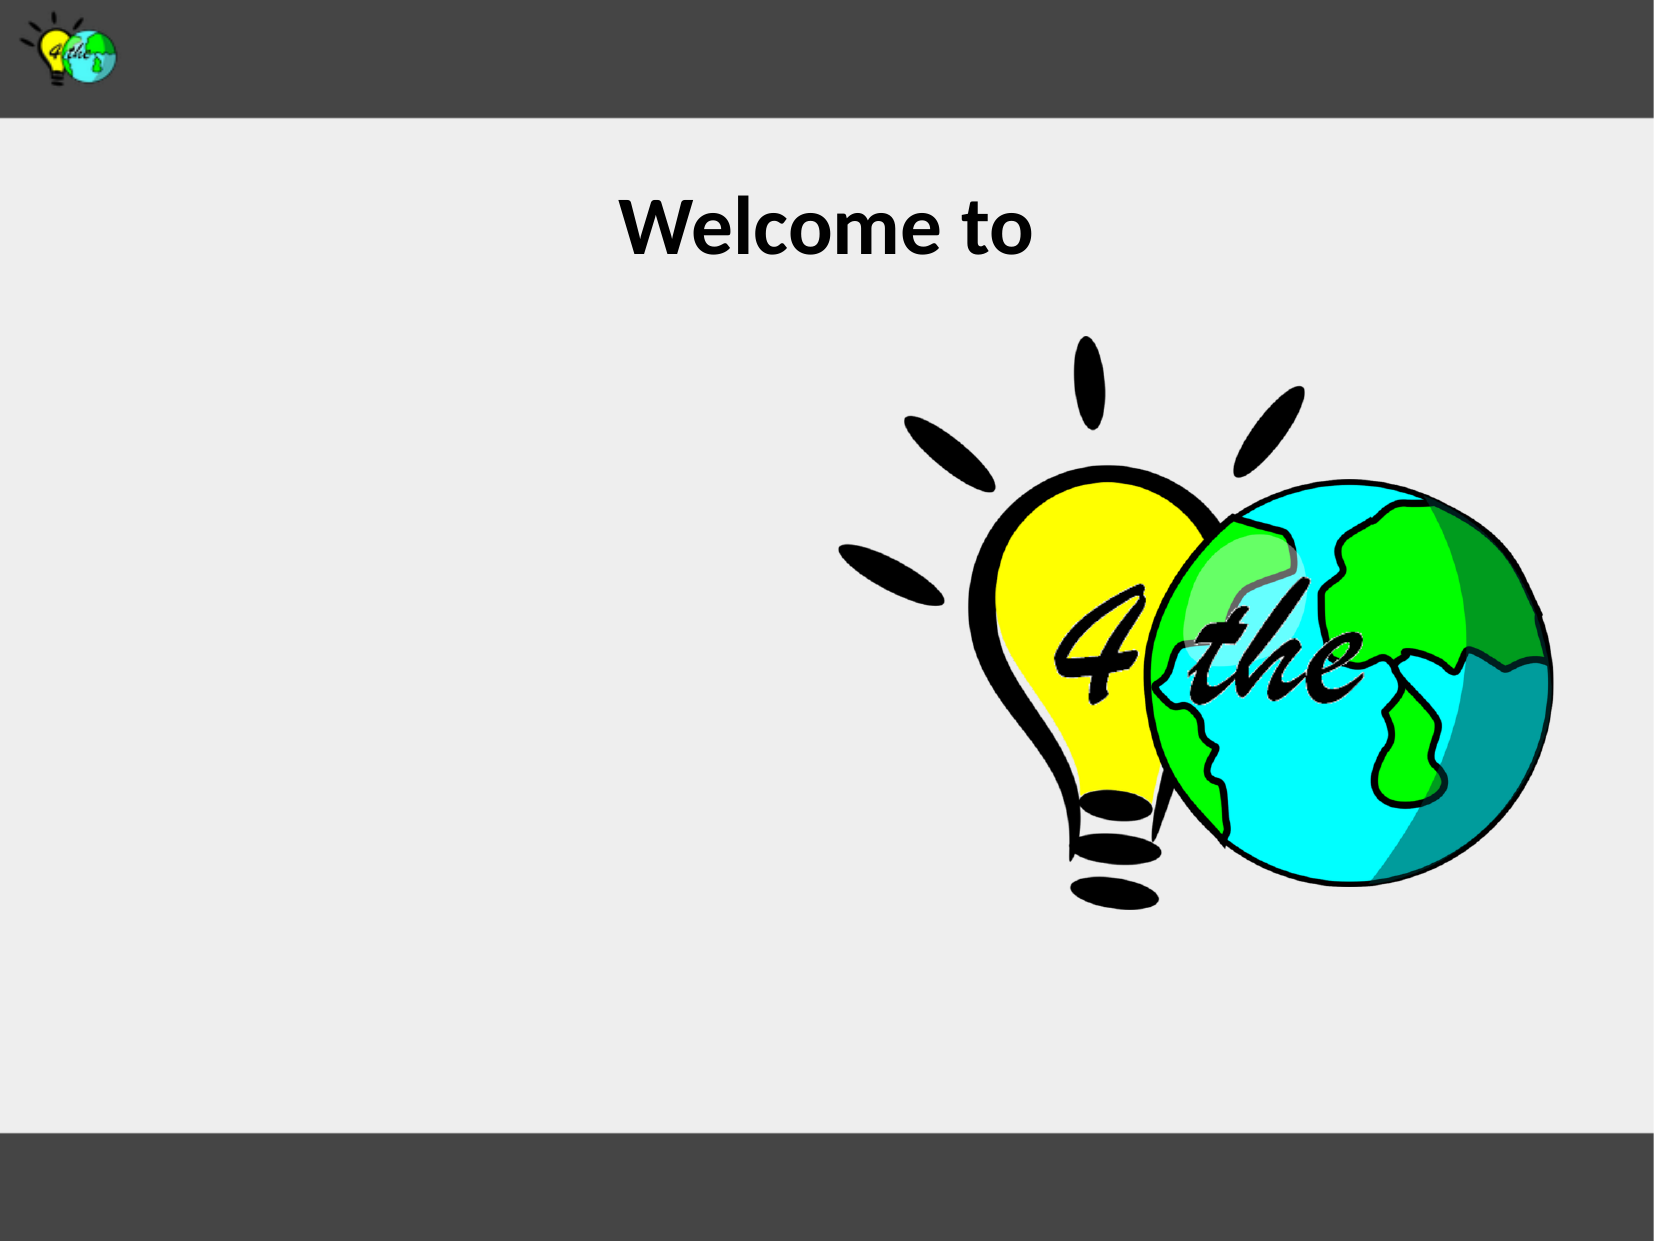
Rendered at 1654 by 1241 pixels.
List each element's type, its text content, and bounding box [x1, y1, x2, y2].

picture [0, 0, 1654, 1241]
title Welcome to [82, 129, 1571, 337]
